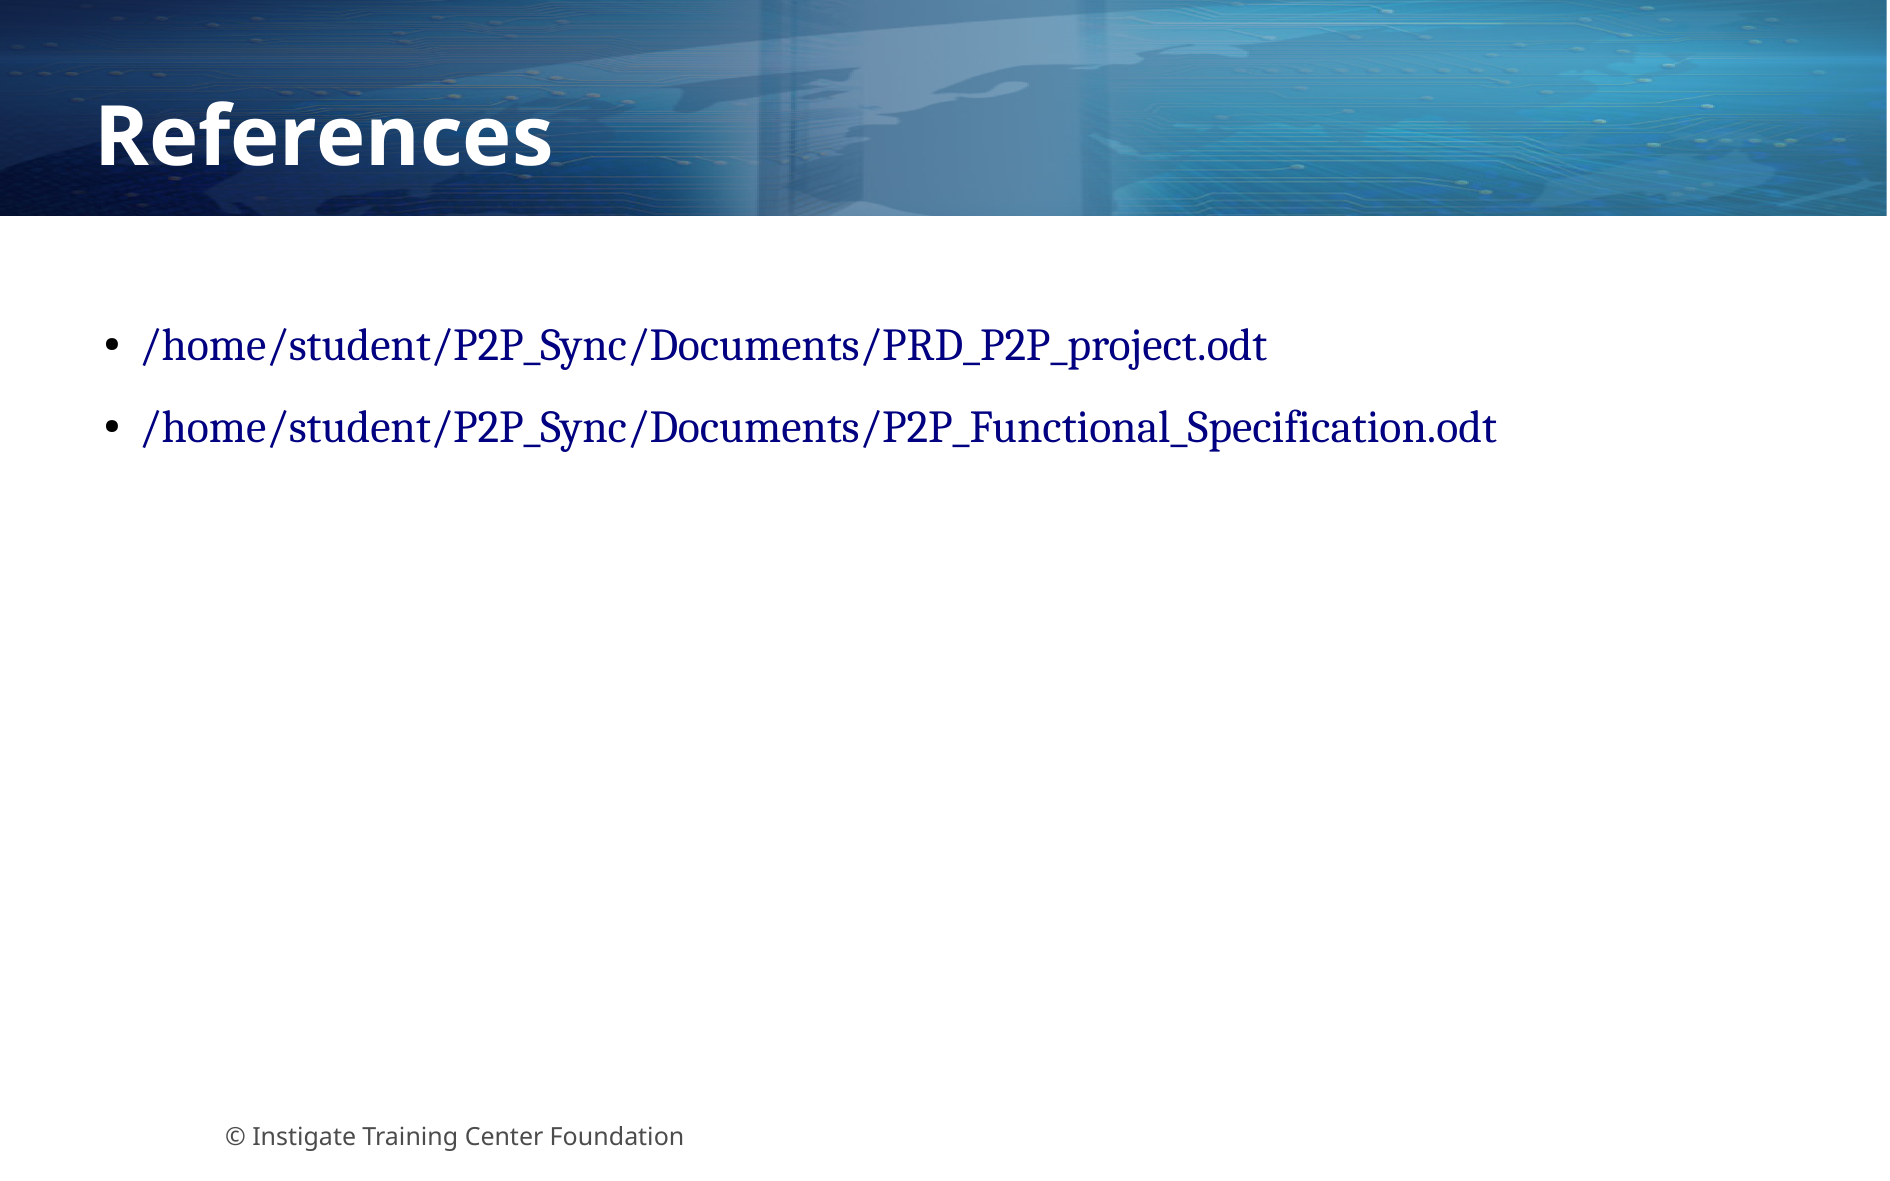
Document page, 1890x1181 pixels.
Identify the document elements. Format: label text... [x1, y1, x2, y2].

text_box /home/student/P2P_Sync/Documents/PRD_P2P_project.odt /home/student/P2P_Sync/Documents/P2P_Functional_Specification.odt [88, 285, 1820, 498]
picture [0, 0, 1887, 216]
text_box References [94, 54, 1793, 210]
